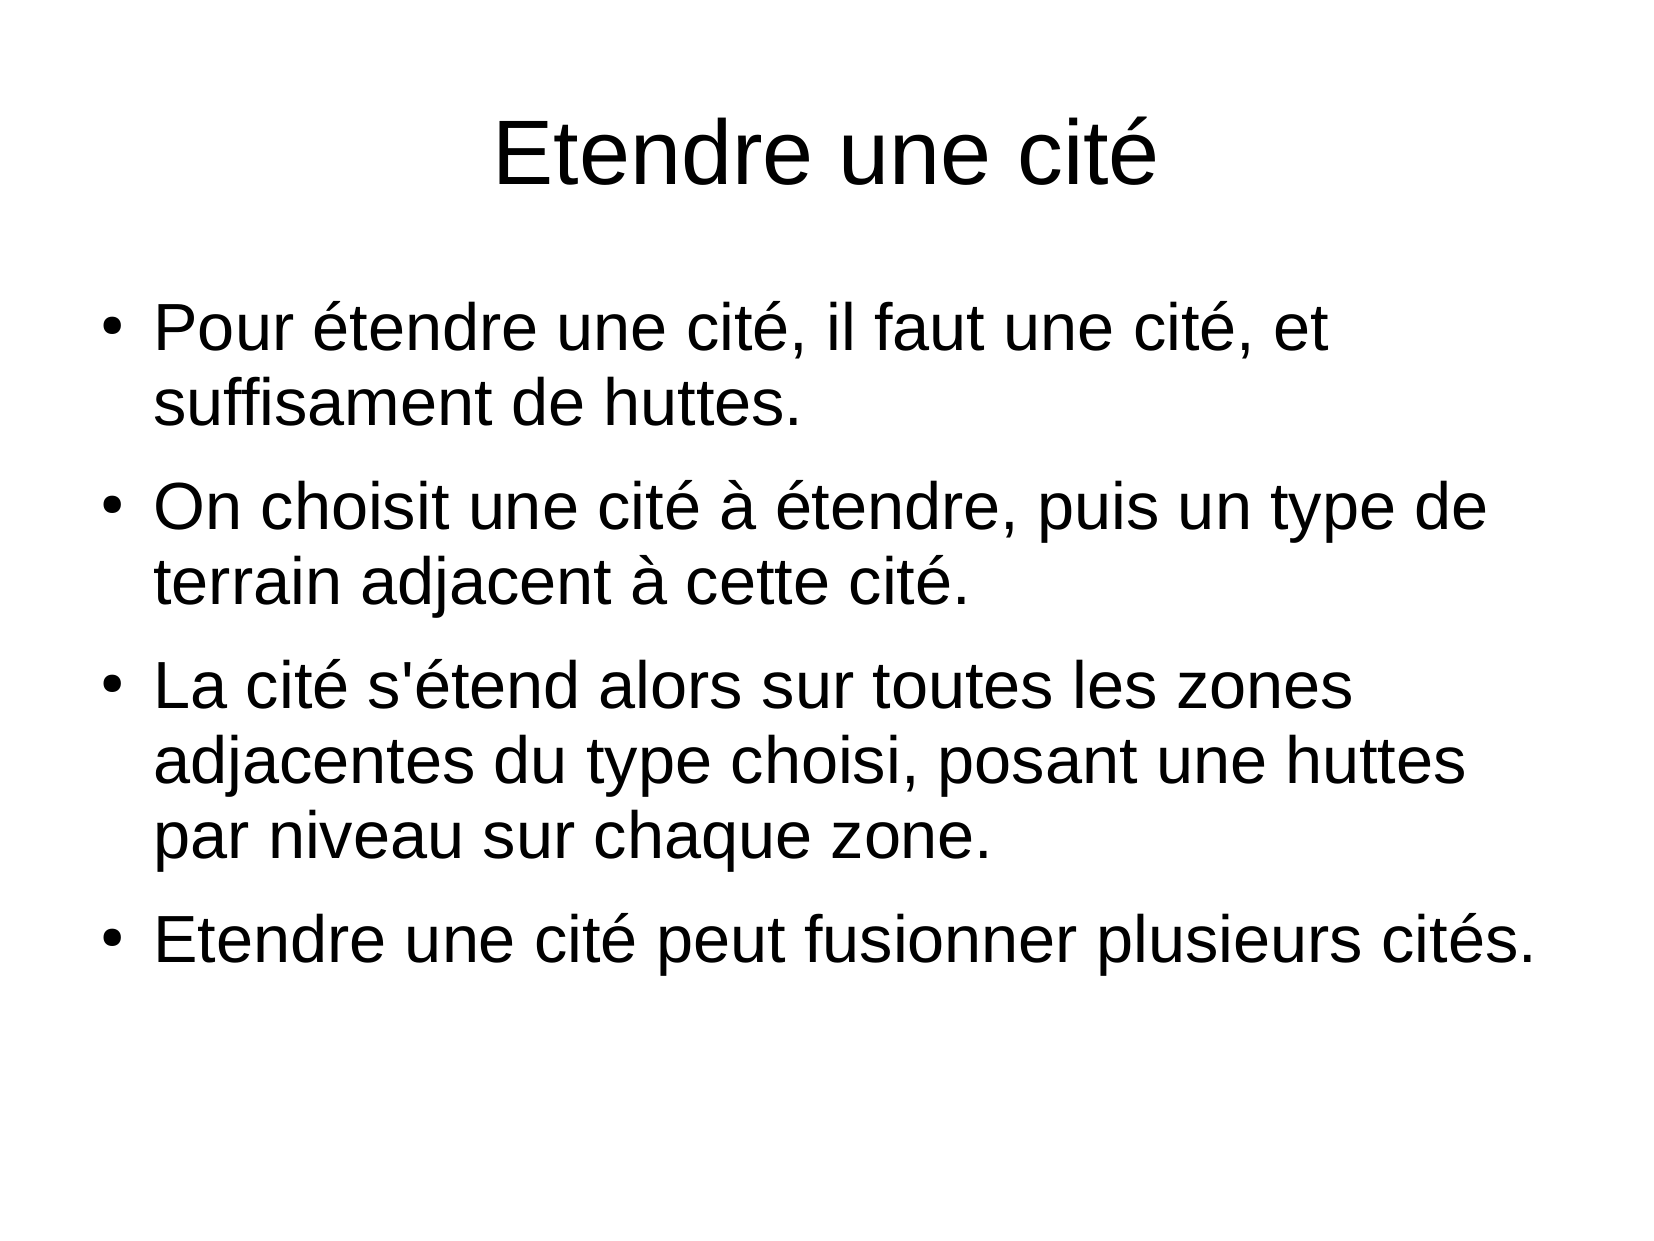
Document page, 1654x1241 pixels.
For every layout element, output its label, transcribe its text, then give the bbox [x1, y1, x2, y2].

list Pour étendre une cité, il faut une cité, et suffisament de huttes. On choisit une cité à étendre, puis un type de terrain adjacent à cette cité. La cité s'étend alors sur toutes les zones adjacentes du type choisi, posant une huttes par niveau sur chaque zone. Etendre une cité peut fusionner plusieurs cités. [82, 290, 1571, 1010]
title Etendre une cité [82, 49, 1571, 257]
